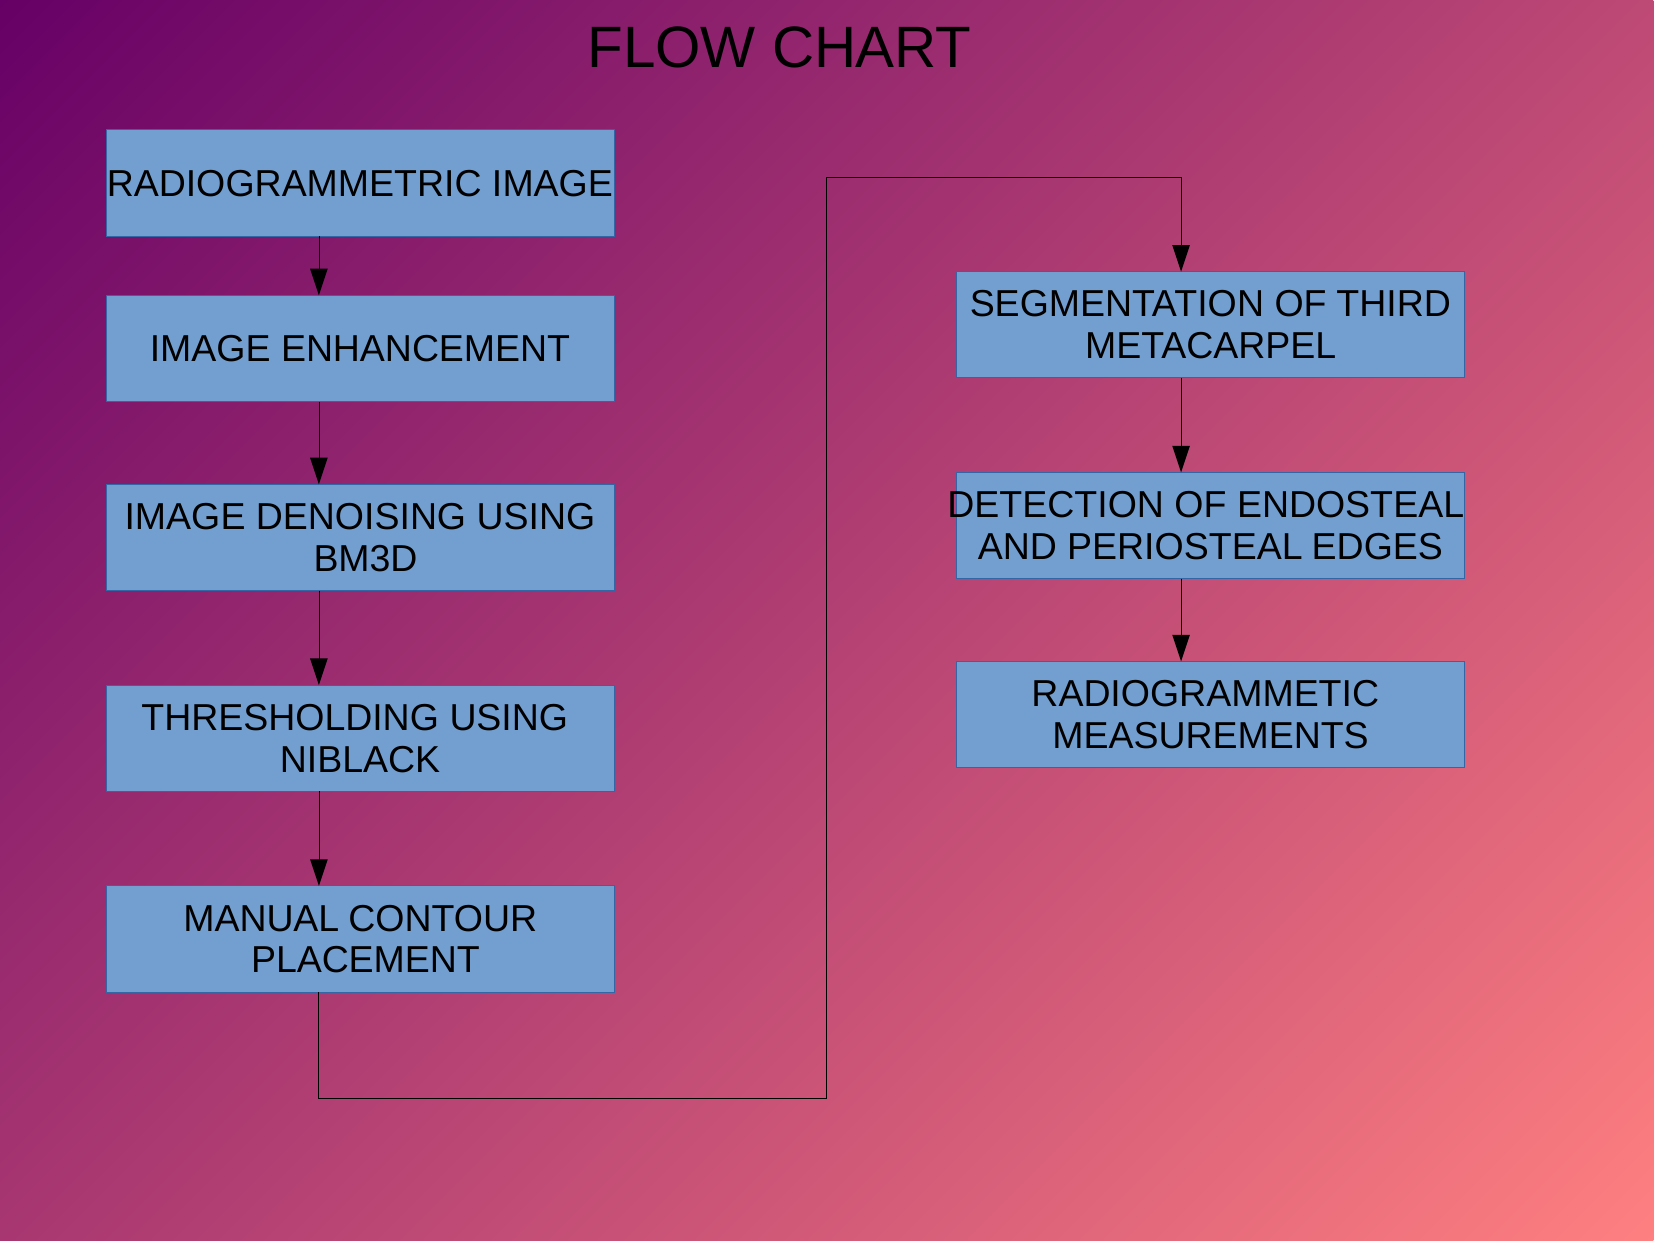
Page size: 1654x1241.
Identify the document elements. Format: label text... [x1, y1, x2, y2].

text_box THRESHOLDING USING NIBLACK [106, 685, 615, 792]
title FLOW CHART [35, 0, 1524, 130]
text_box DETECTION OF ENDOSTEAL AND PERIOSTEAL EDGES [956, 472, 1465, 579]
text_box RADIOGRAMMETIC MEASUREMENTS [956, 661, 1465, 768]
text_box IMAGE ENHANCEMENT [106, 295, 615, 402]
text_box SEGMENTATION OF THIRD METACARPEL [956, 271, 1465, 378]
text_box IMAGE DENOISING USING BM3D [106, 484, 615, 591]
text_box MANUAL CONTOUR PLACEMENT [106, 885, 615, 993]
text_box RADIOGRAMMETRIC IMAGE [106, 129, 615, 237]
